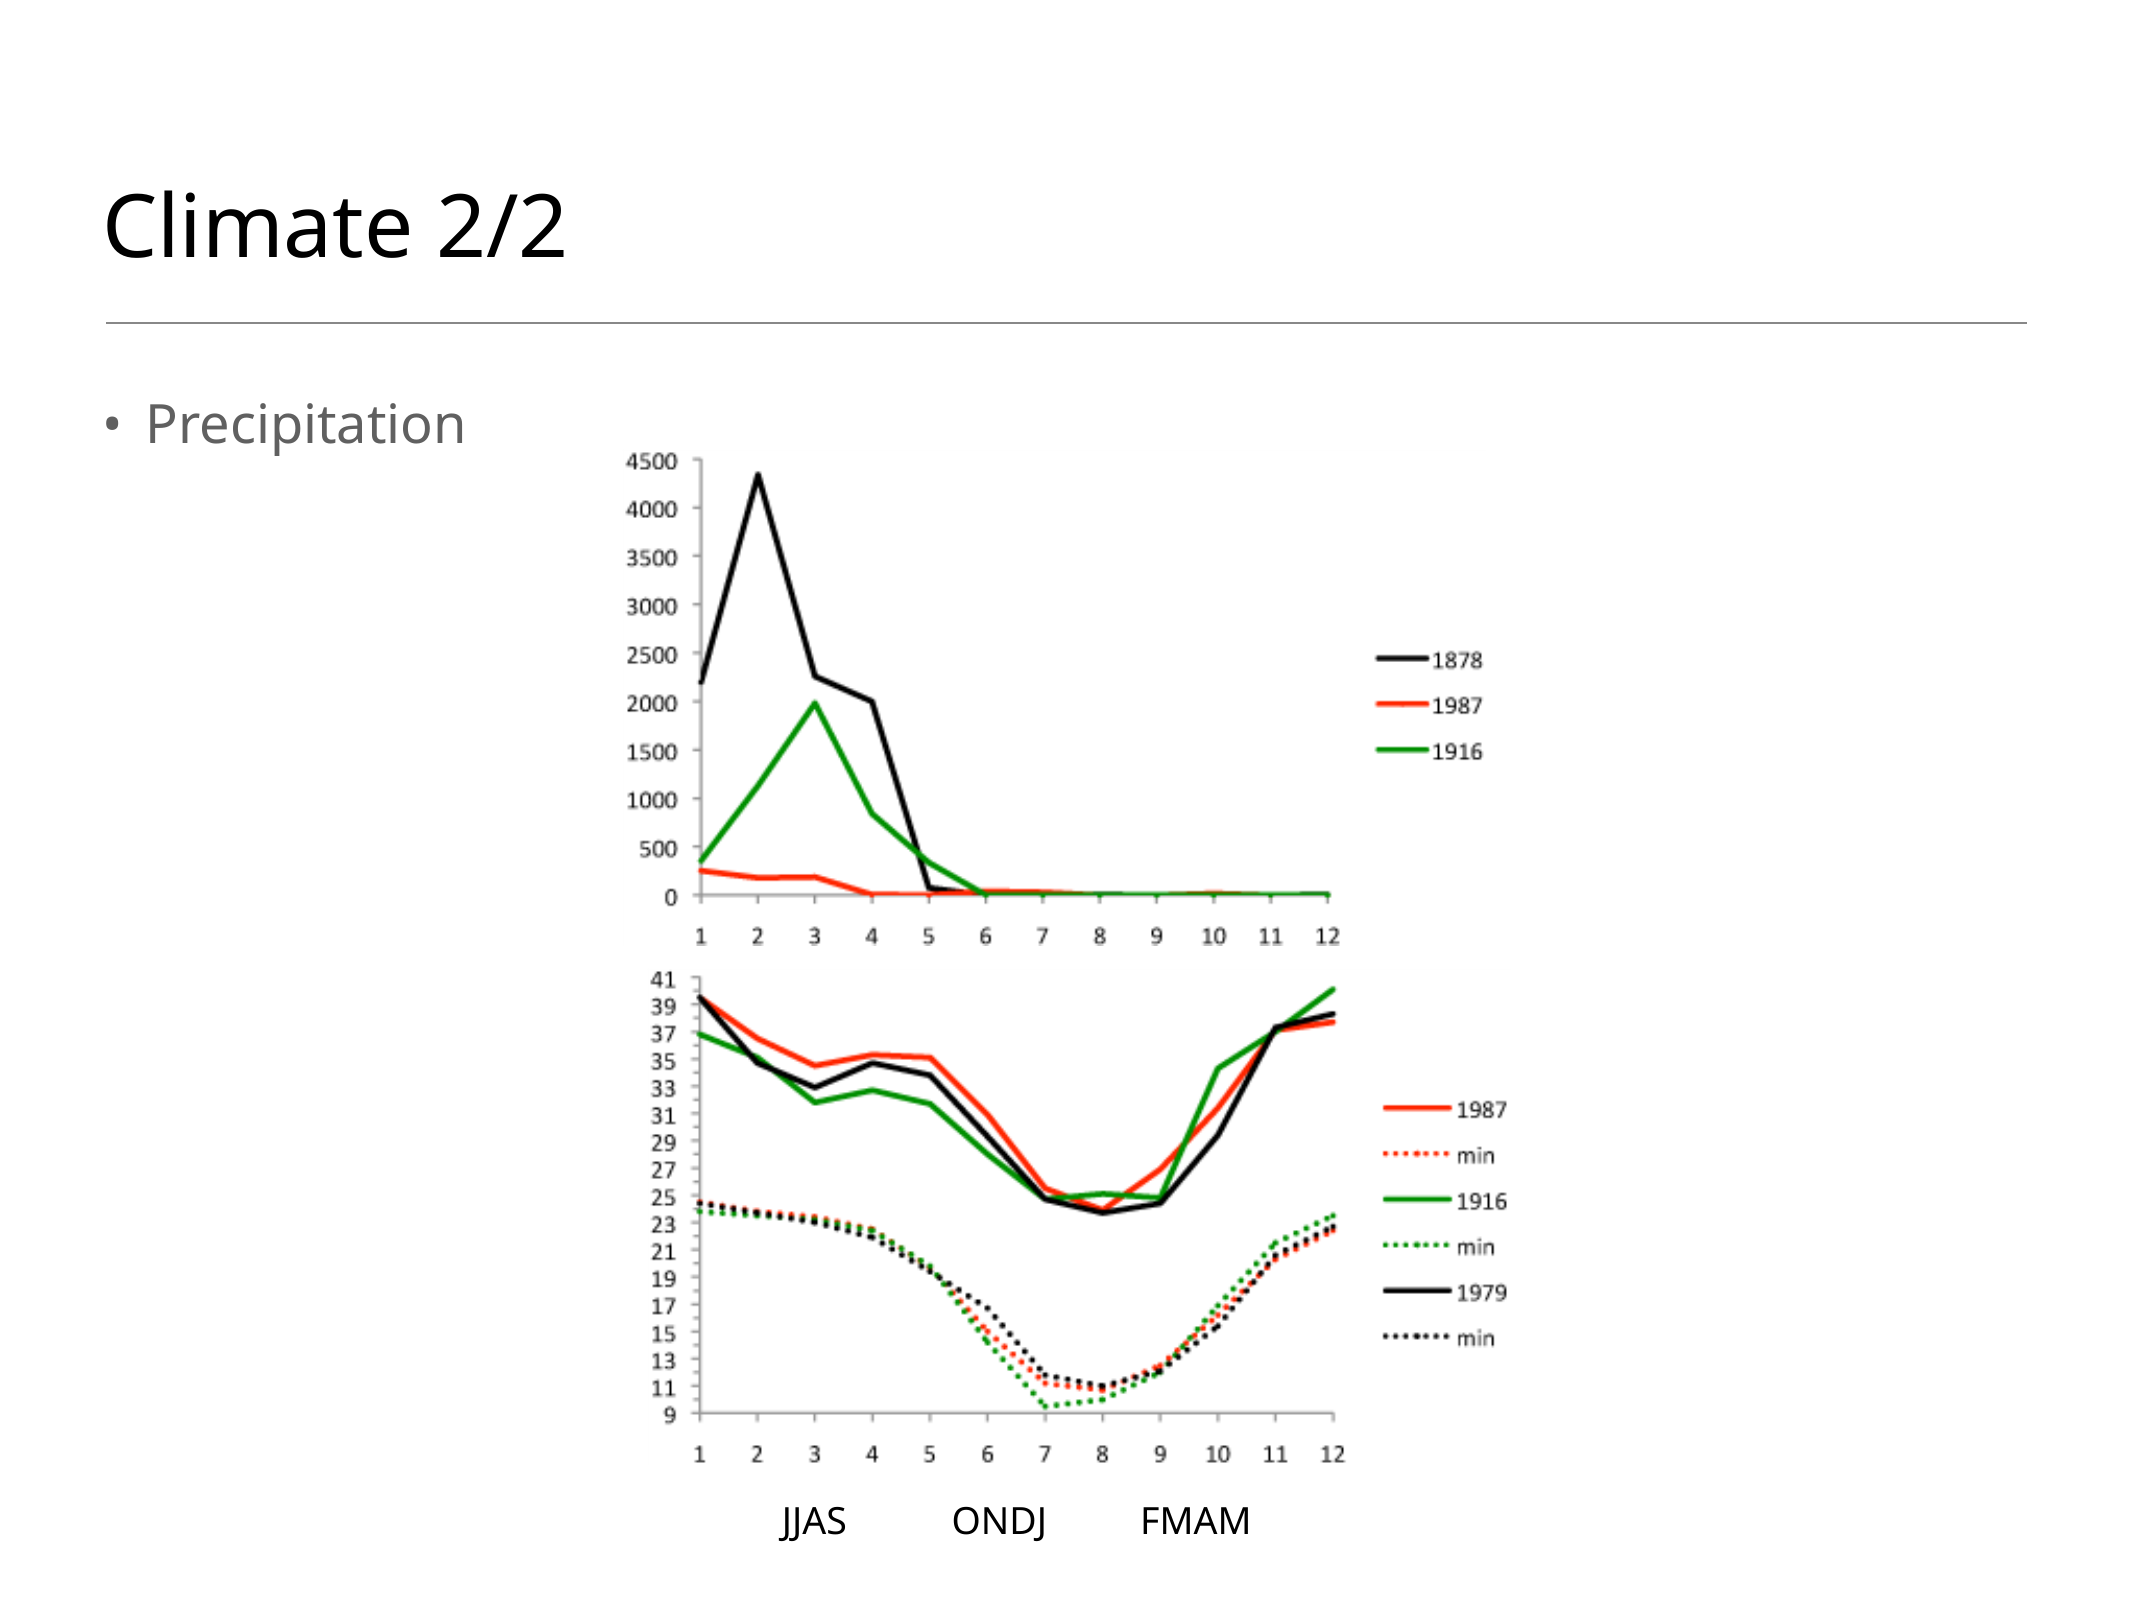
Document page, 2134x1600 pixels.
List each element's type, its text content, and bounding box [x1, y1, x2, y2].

list Precipitation [93, 381, 2040, 1459]
title Climate 2/2 [93, 54, 2040, 284]
text_box FMAM [1140, 1496, 1252, 1542]
text_box ONDJ [951, 1496, 1048, 1542]
picture [622, 449, 1486, 946]
picture [647, 968, 1511, 1465]
text_box JJAS [781, 1496, 848, 1542]
